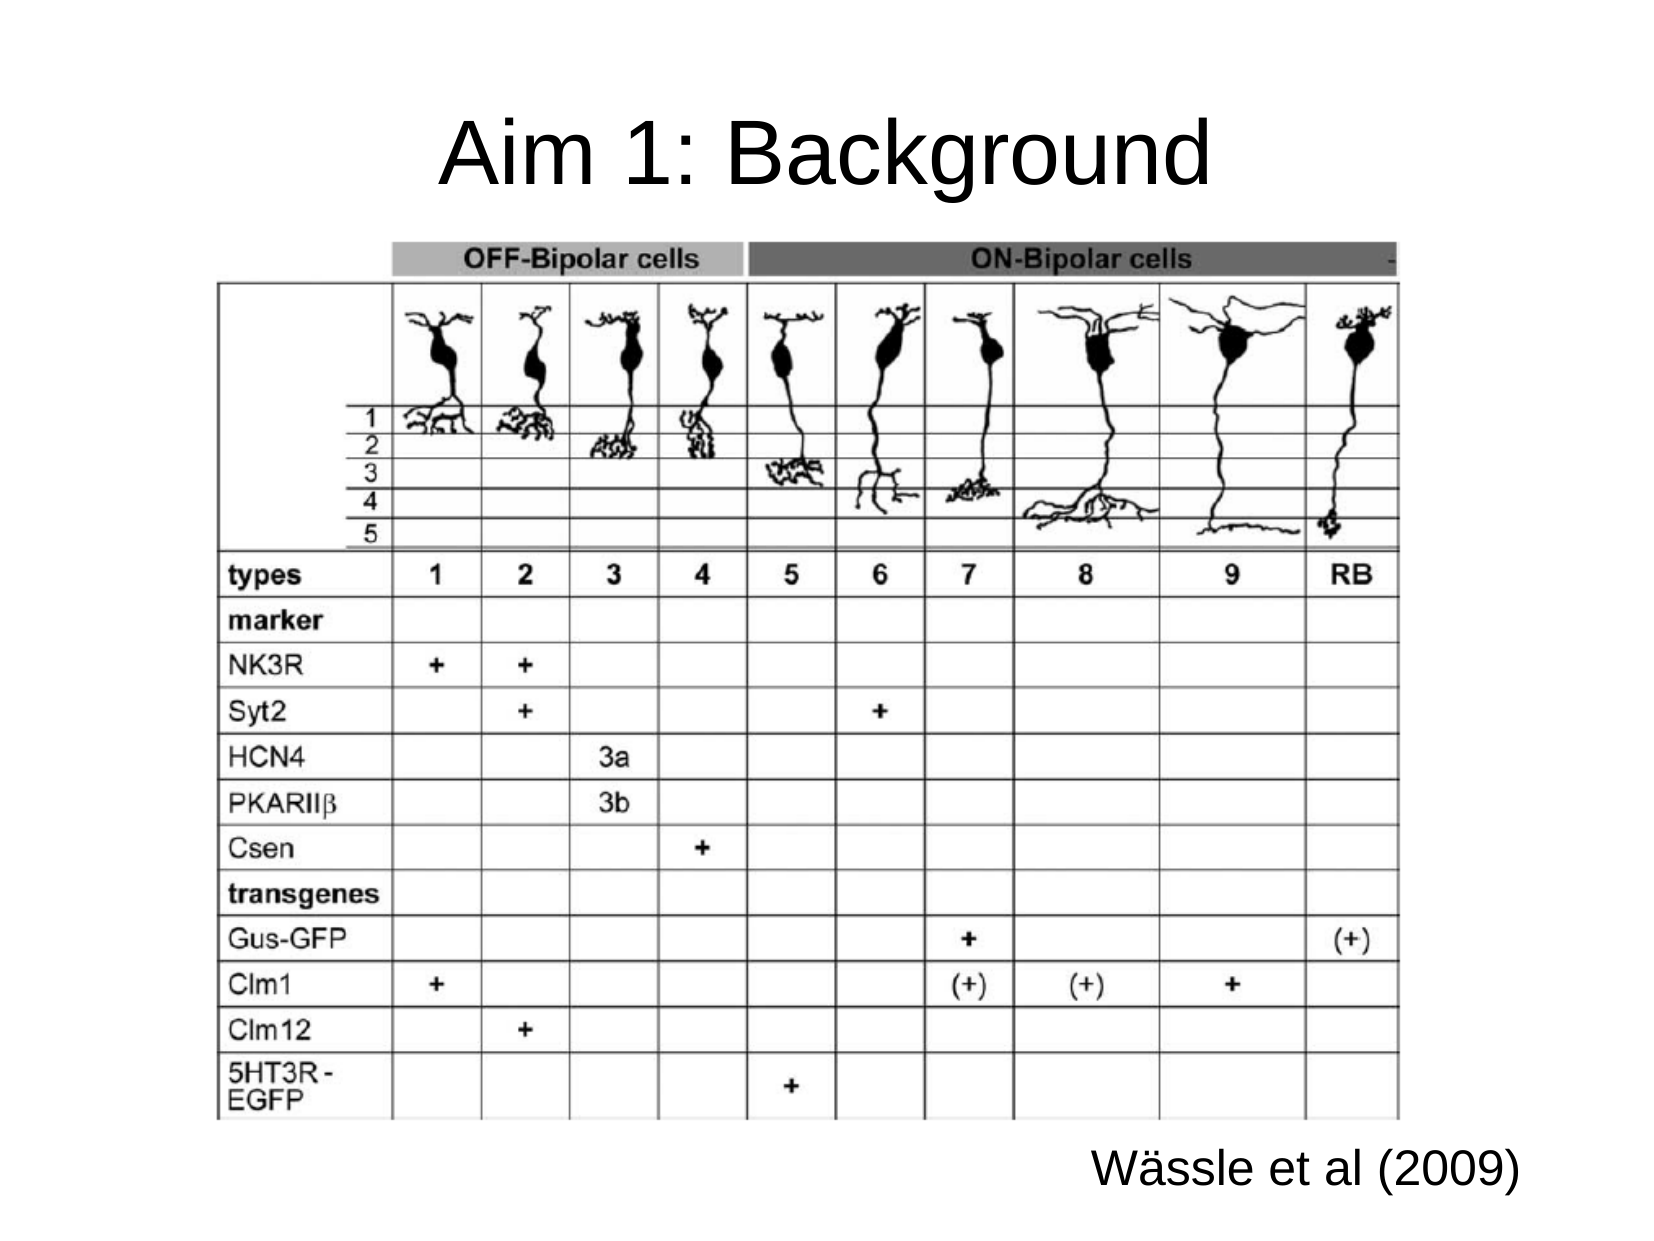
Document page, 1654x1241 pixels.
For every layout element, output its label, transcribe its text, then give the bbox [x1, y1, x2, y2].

picture [209, 239, 1410, 1130]
list Wässle et al (2009) [1020, 1140, 1546, 1210]
title Aim 1: Background [82, 49, 1571, 257]
